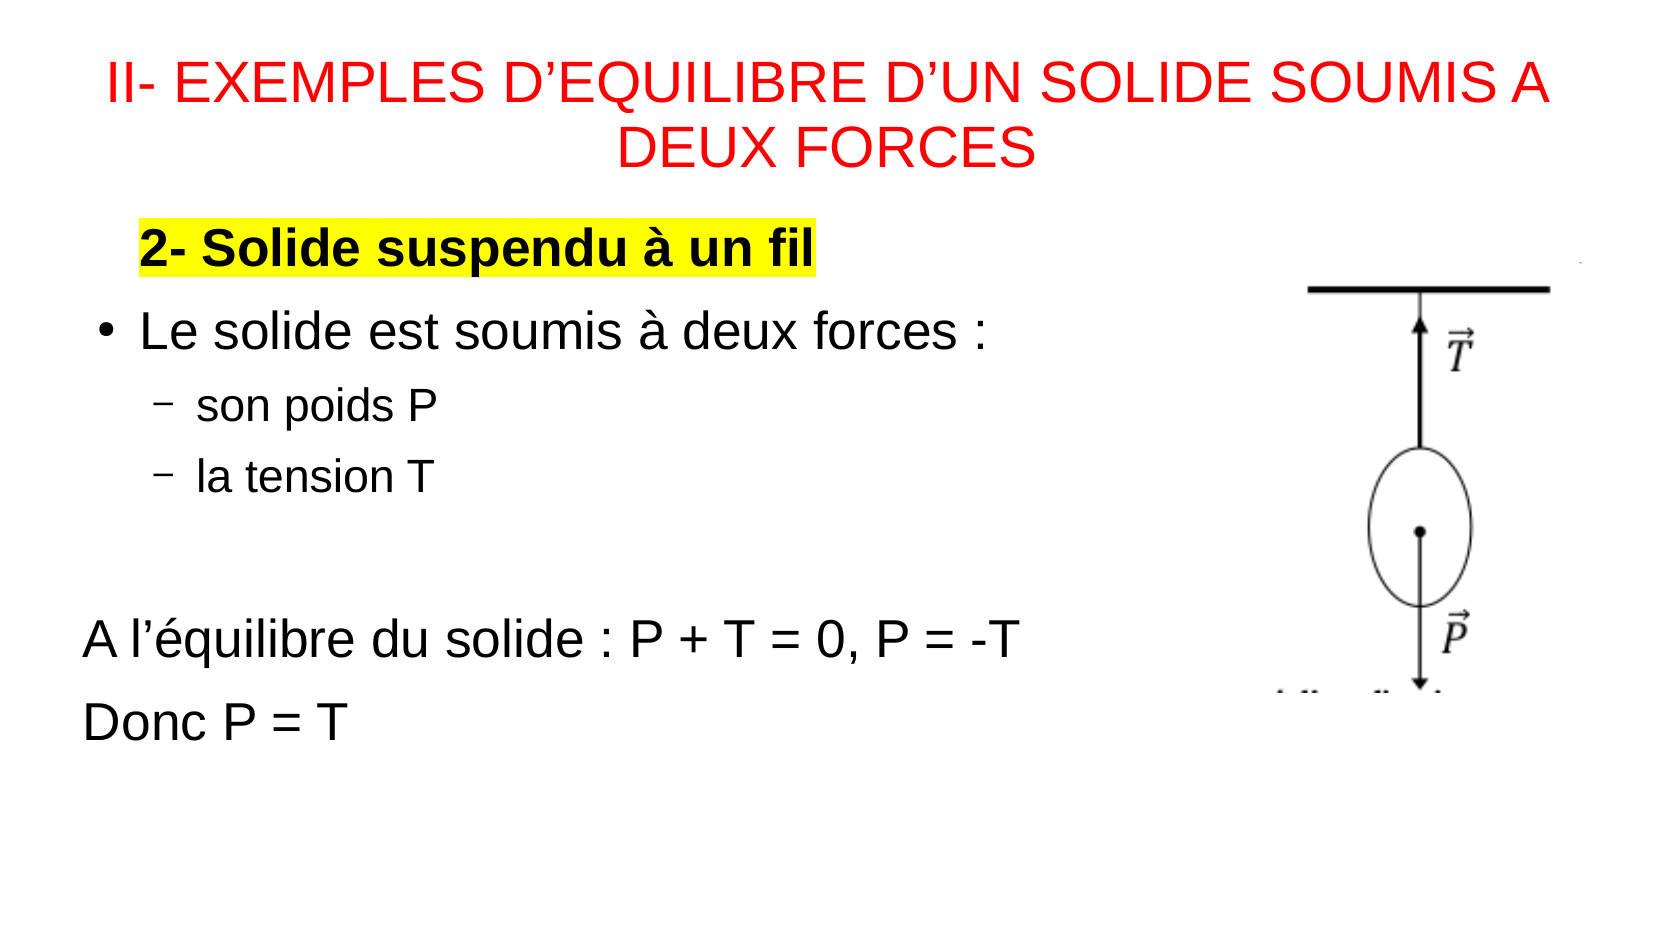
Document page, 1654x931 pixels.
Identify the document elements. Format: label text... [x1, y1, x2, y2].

title II- EXEMPLES D’EQUILIBRE D’UN SOLIDE SOUMIS A DEUX FORCES [82, 37, 1571, 193]
list 2- Solide suspendu à un fil Le solide est soumis à deux forces : son poids P la tension T A l’équilibre du solide : P + T = 0, P = -T Donc P = T [82, 217, 1571, 758]
picture [1275, 262, 1582, 693]
